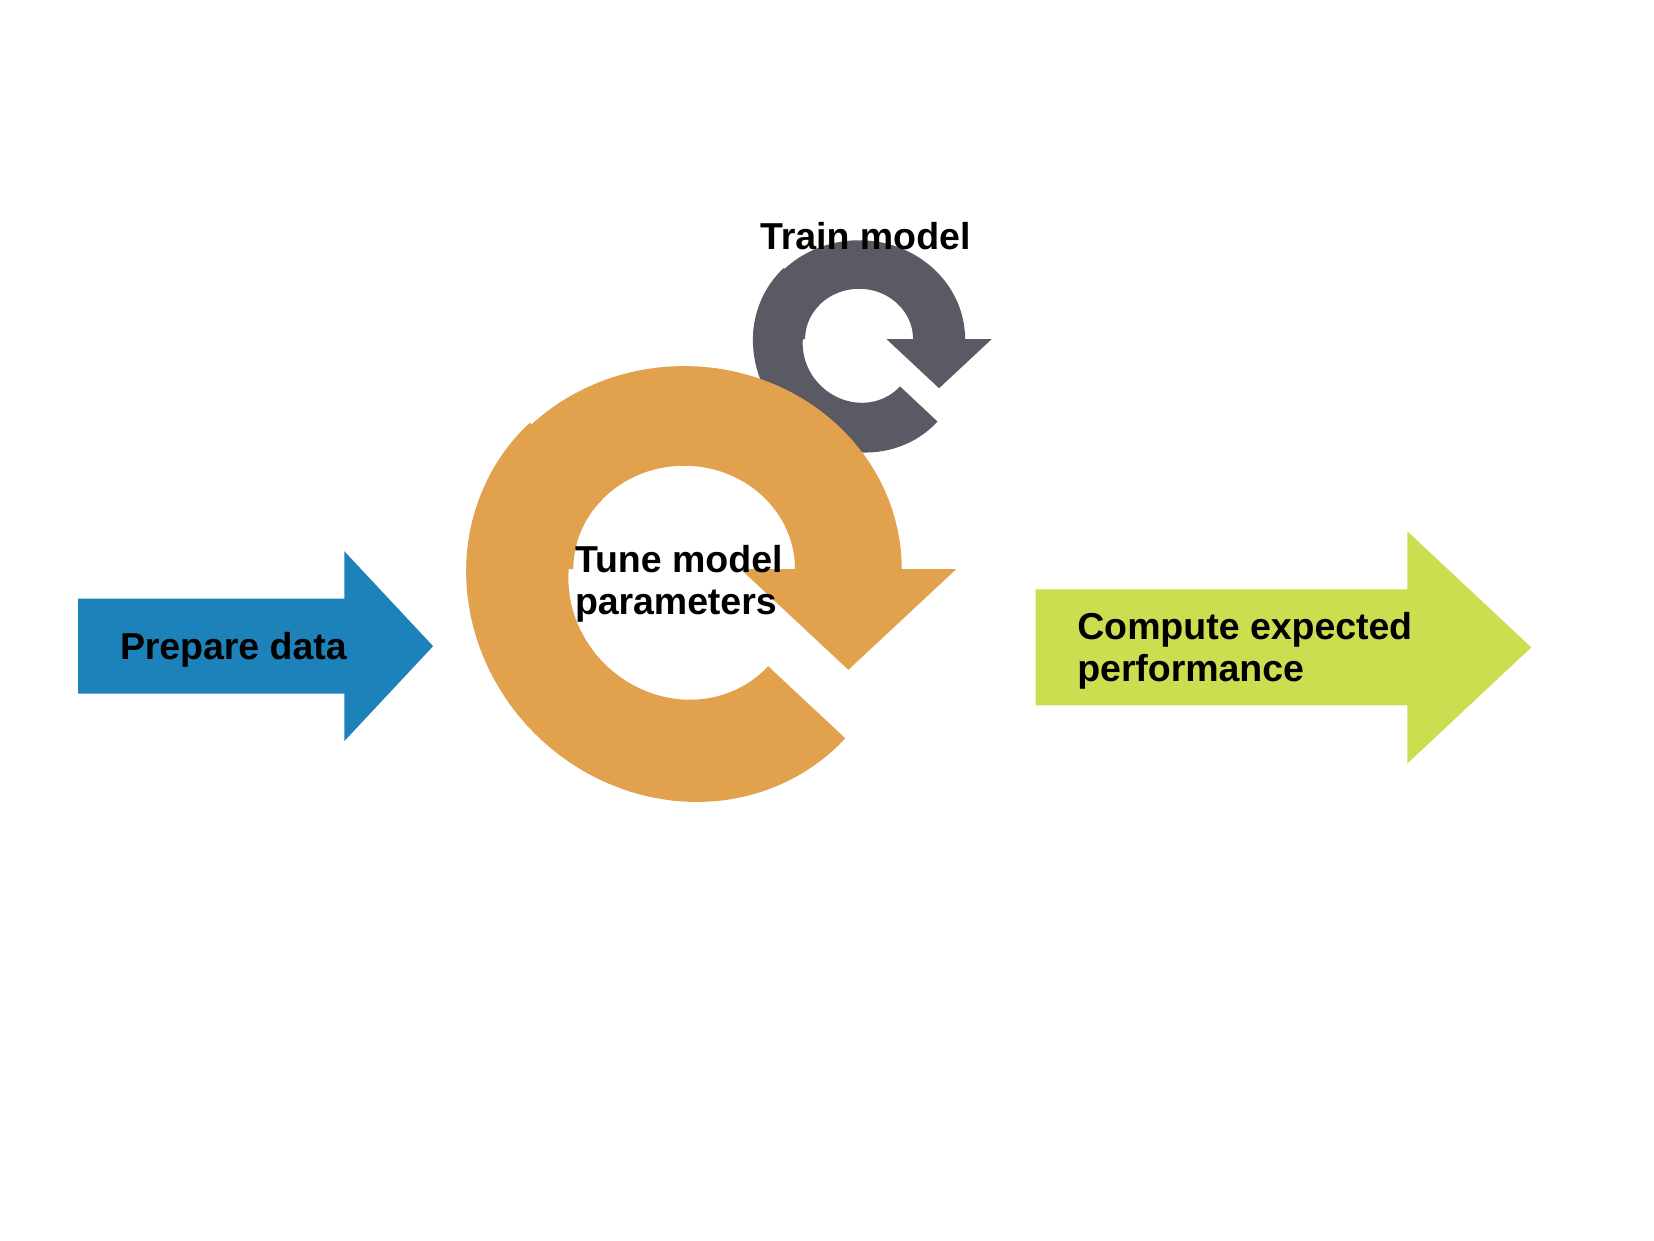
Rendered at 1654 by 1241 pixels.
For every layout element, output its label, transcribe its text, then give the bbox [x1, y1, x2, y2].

text_box [466, 265, 992, 802]
text_box Compute expected performance [1062, 598, 1428, 698]
text_box [1035, 531, 1532, 764]
text_box Prepare data [78, 551, 434, 742]
text_box Tune model parameters [560, 531, 798, 631]
text_box Train model [745, 207, 986, 265]
